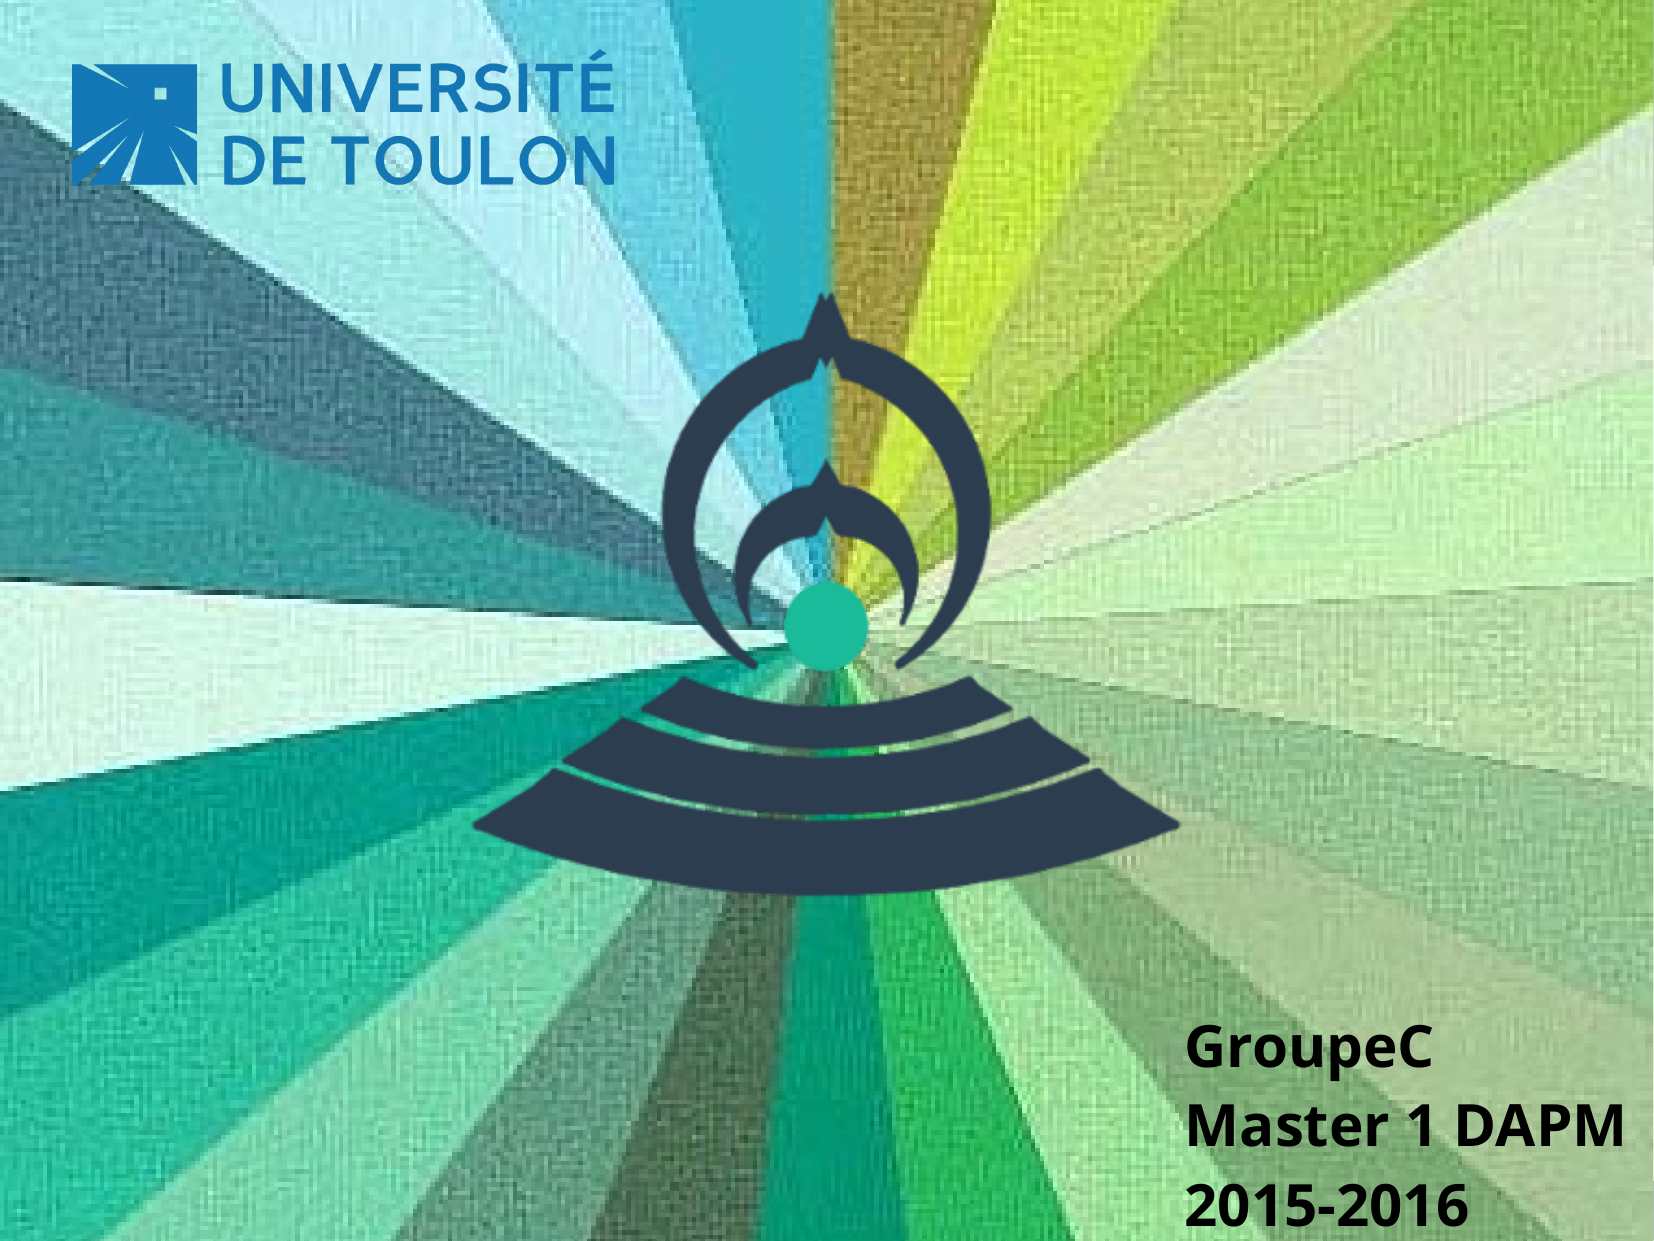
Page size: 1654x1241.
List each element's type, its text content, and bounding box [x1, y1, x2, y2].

picture [0, 0, 1654, 1241]
text_box GroupeC Master 1 DAPM 2015-2016 [1170, 998, 1654, 1241]
